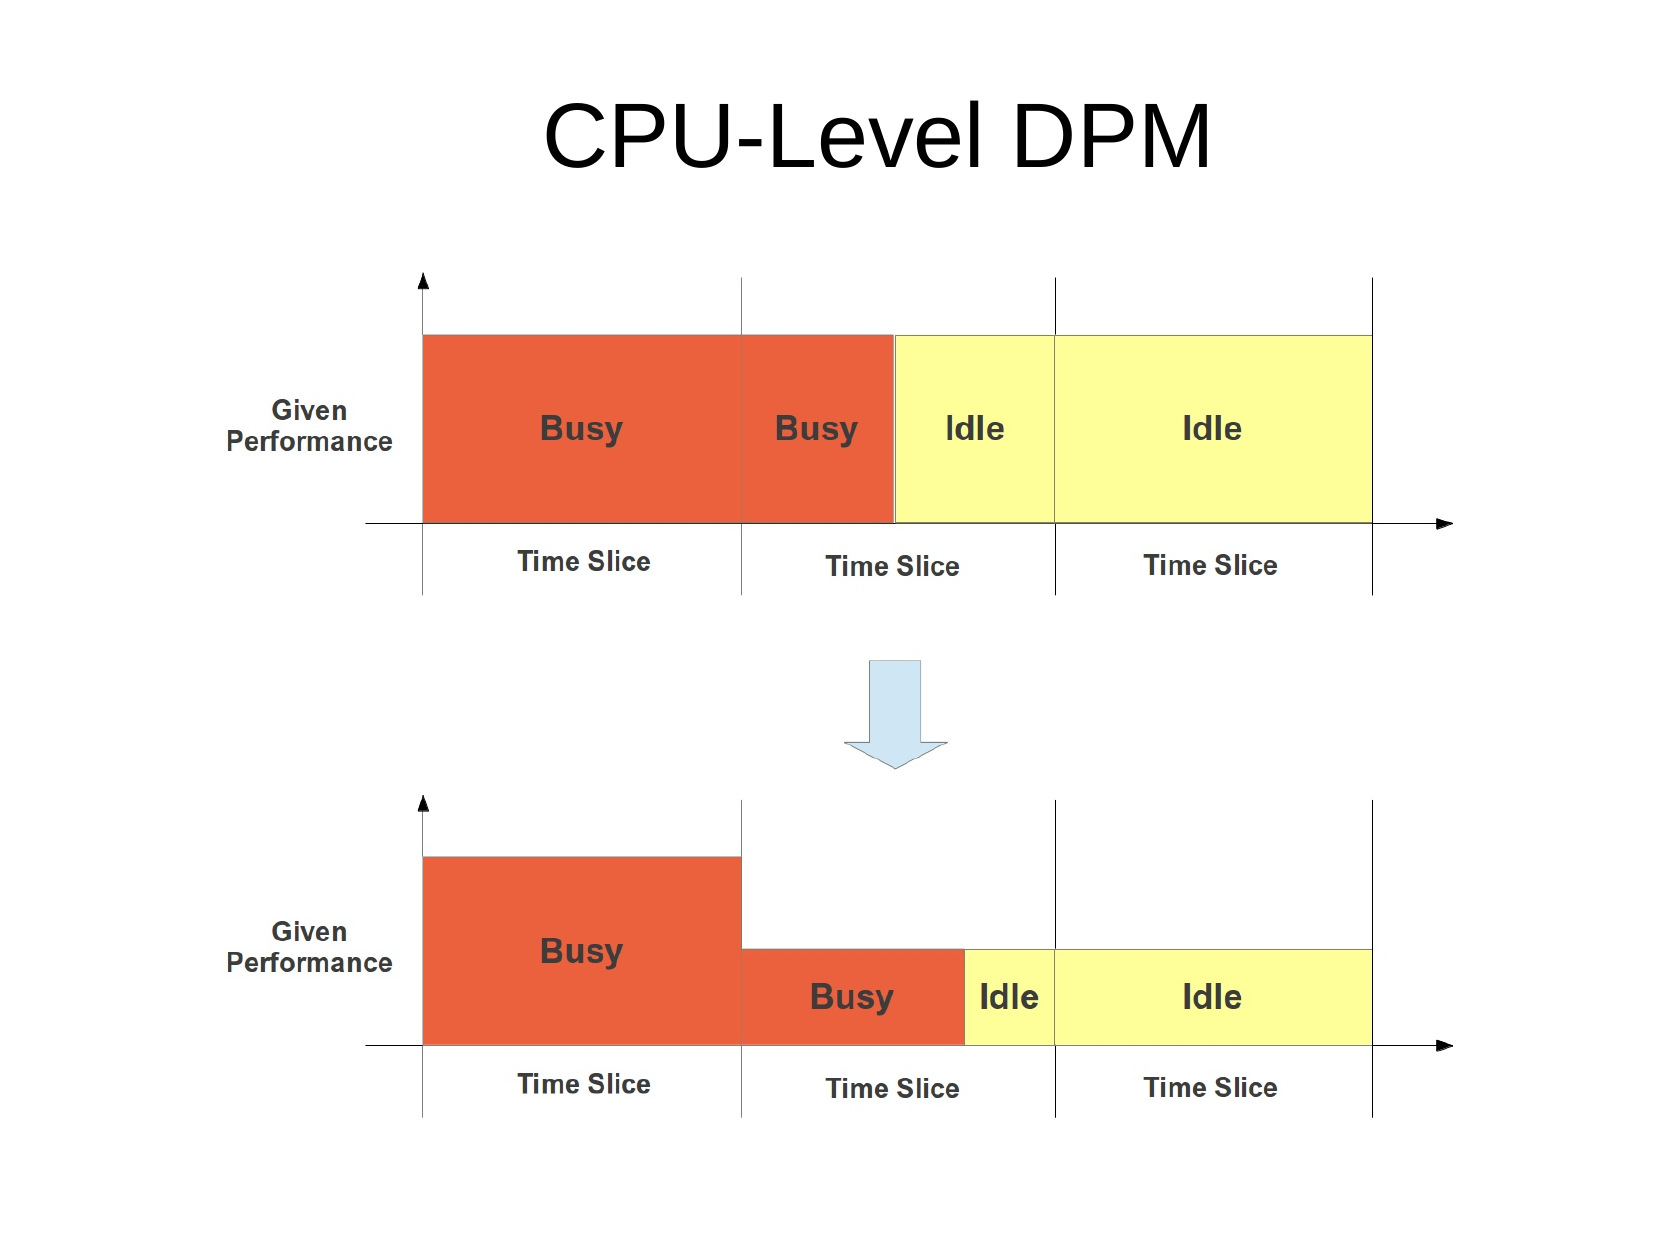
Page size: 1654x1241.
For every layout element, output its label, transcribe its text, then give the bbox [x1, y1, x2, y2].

title CPU-Level DPM [187, 37, 1538, 186]
picture [132, 186, 1613, 1233]
